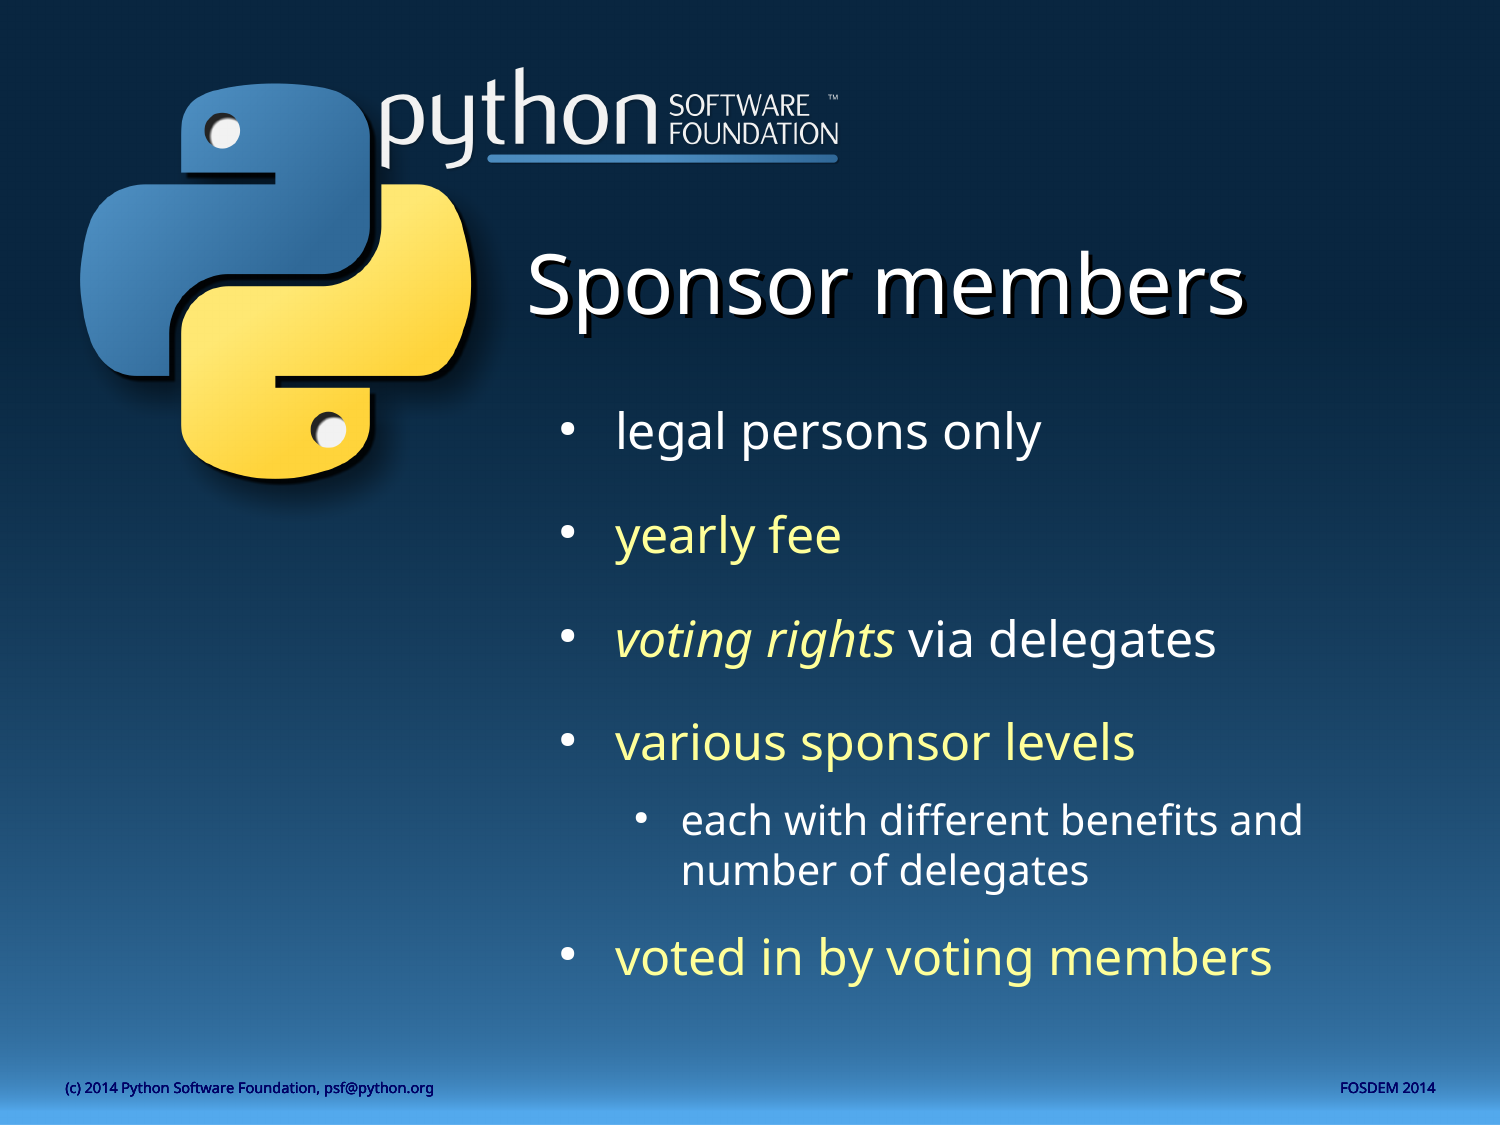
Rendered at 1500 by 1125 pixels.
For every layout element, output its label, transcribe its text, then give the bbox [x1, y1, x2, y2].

picture [0, 0, 1500, 1125]
list legal persons only yearly fee voting rights via delegates various sponsor levels each with different benefits and number of delegates voted in by voting members [544, 392, 1388, 1006]
title Sponsor members [512, 185, 1388, 377]
text_box (c) 2014 Python Software Foundation, psf@python.org FOSDEM 2014 [65, 1078, 1436, 1099]
